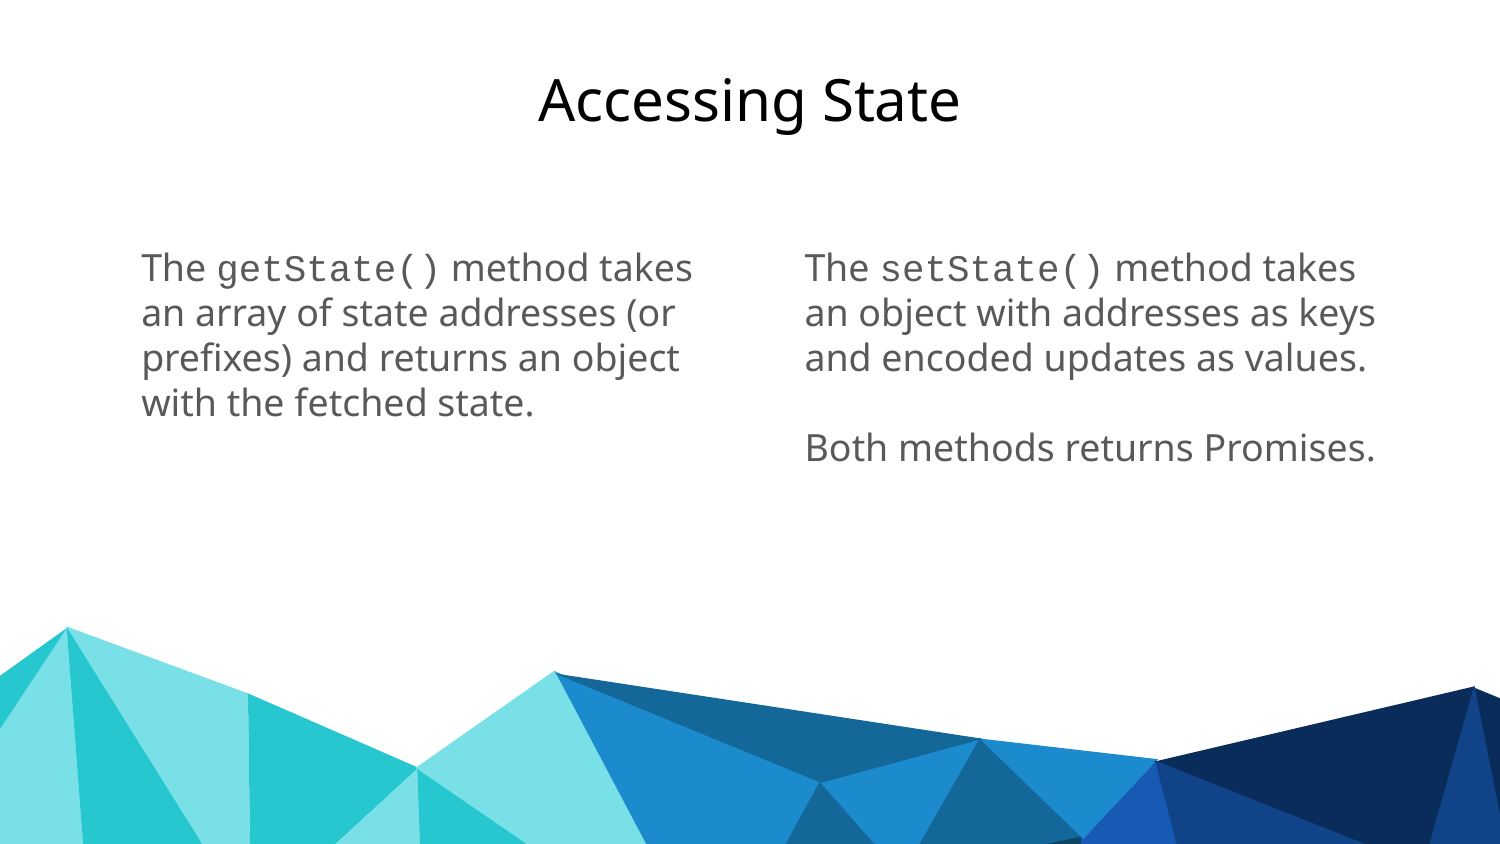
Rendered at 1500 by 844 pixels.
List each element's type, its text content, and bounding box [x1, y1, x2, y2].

list The getState() method takes an array of state addresses (or prefixes) and returns an object with the fetched state. [126, 228, 733, 751]
list The setState() method takes an object with addresses as keys and encoded updates as values. Both methods returns Promises. [789, 228, 1397, 751]
title Accessing State [51, 47, 1449, 142]
text_box [0, 626, 1500, 844]
